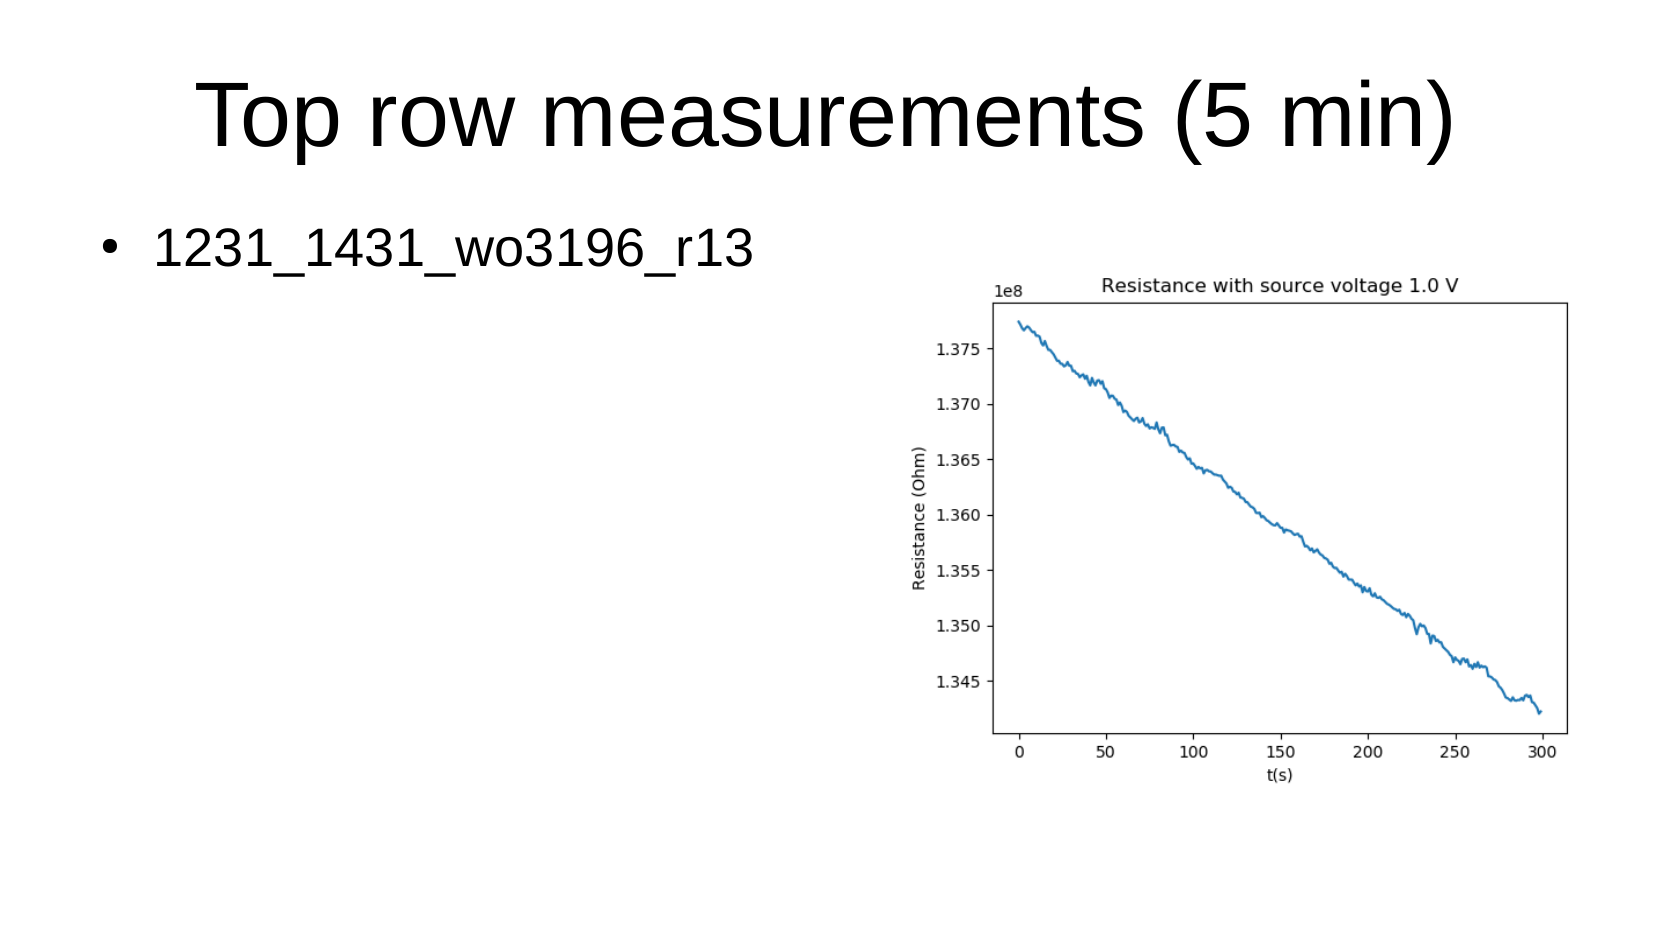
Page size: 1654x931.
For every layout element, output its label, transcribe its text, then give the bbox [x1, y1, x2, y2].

list 1231_1431_wo3196_r13 [82, 217, 1571, 758]
title Top row measurements (5 min) [82, 37, 1571, 193]
picture [900, 235, 1641, 796]
